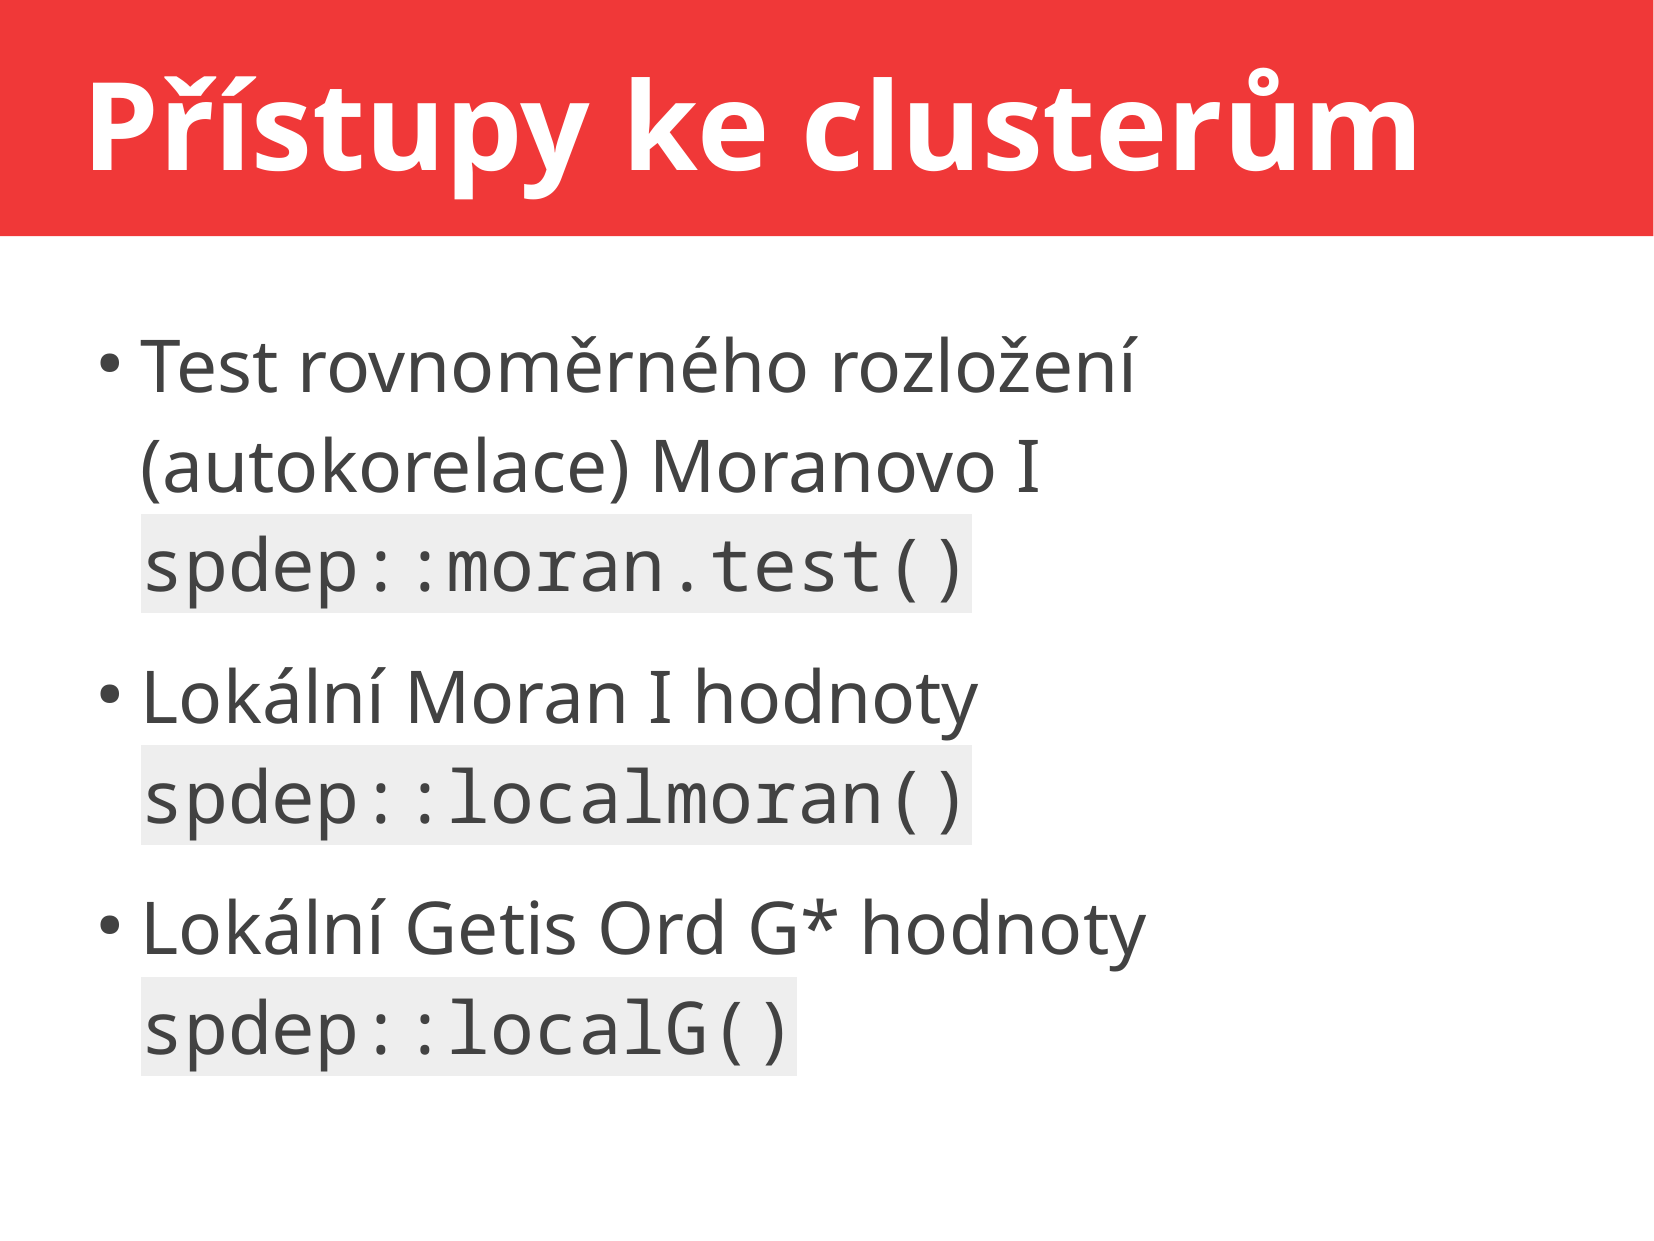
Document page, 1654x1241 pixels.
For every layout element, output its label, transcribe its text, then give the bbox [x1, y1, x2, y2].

list Test rovnoměrného rozložení (autokorelace) Moranovo I spdep::moran.test() Lokální Moran I hodnoty spdep::localmoran() Lokální Getis Ord G* hodnoty spdep::localG() [82, 314, 1563, 1080]
title Přístupy ke clusterům [82, 19, 1571, 227]
